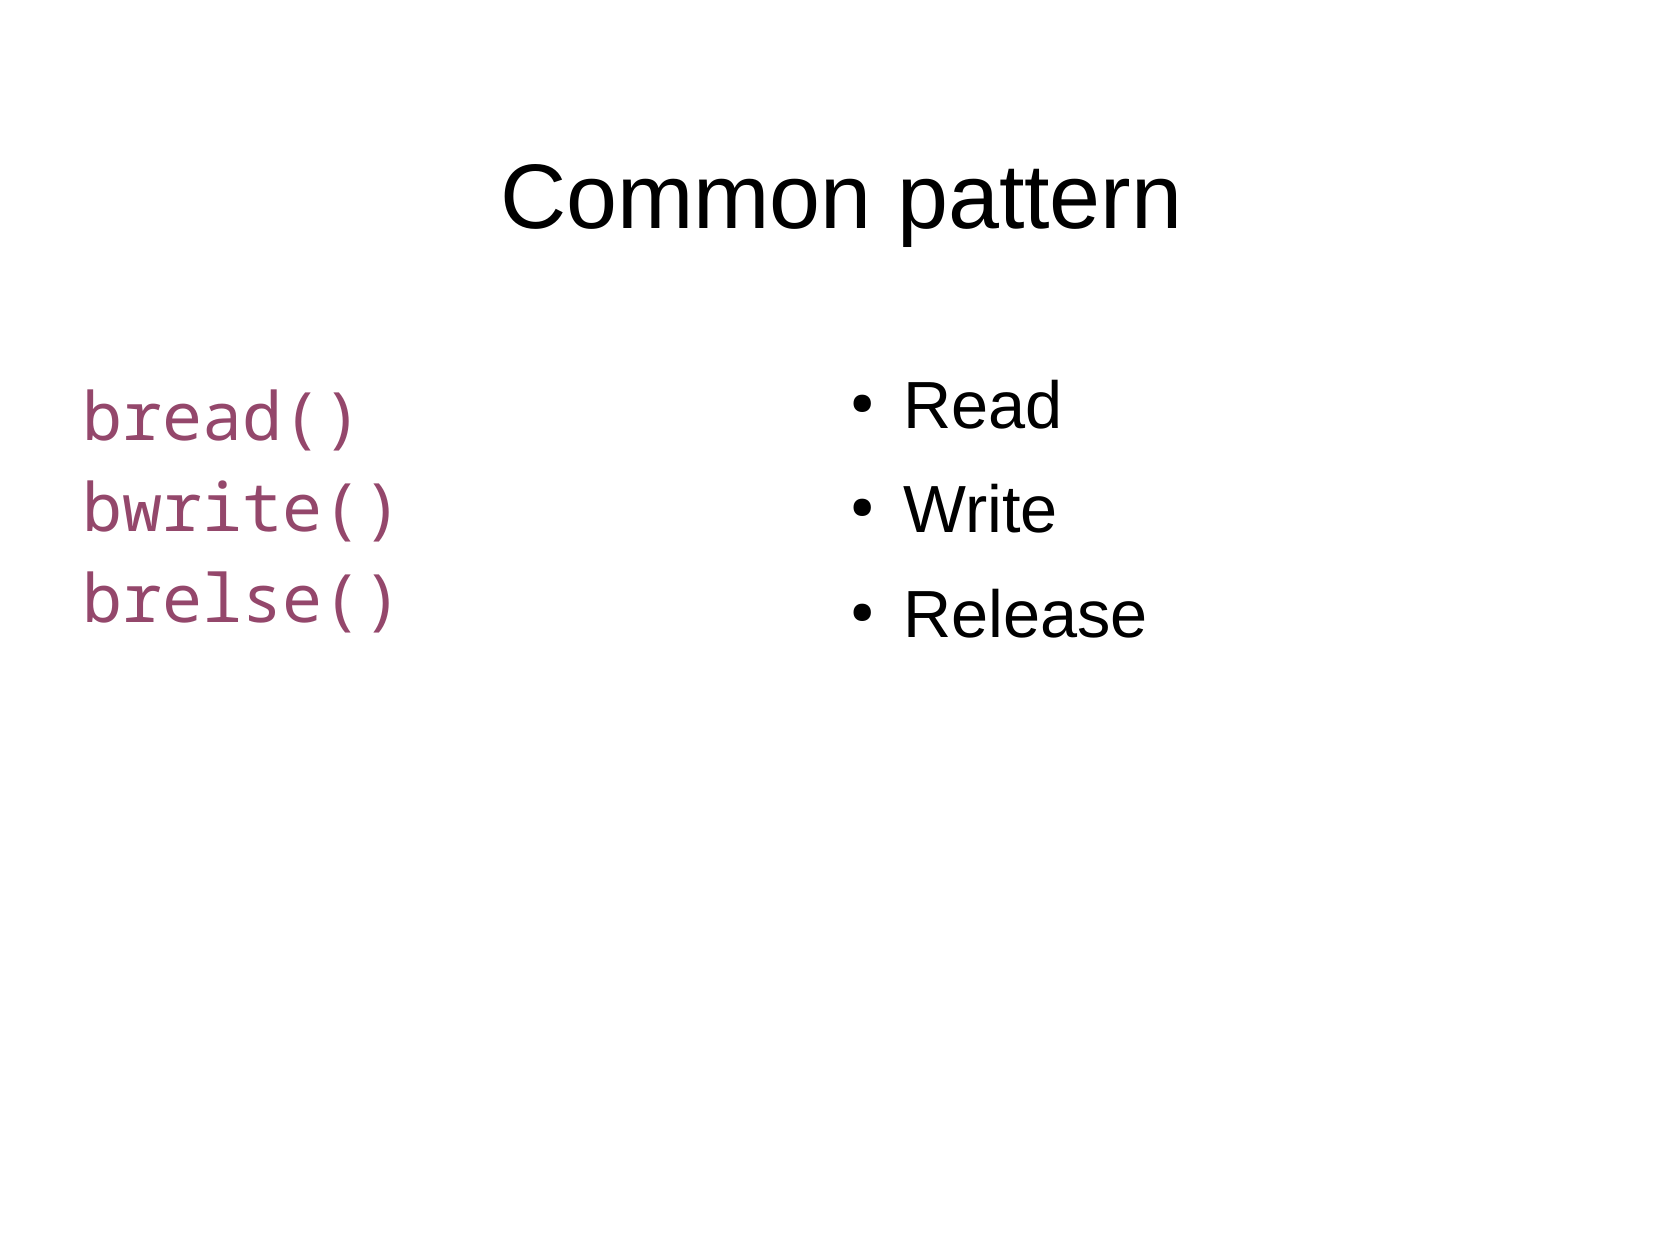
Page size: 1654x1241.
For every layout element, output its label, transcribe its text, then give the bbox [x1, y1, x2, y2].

list bread() bwrite() brelse() [82, 369, 832, 892]
title Common pattern [75, 92, 1609, 301]
list Read Write Release [832, 368, 1576, 1088]
